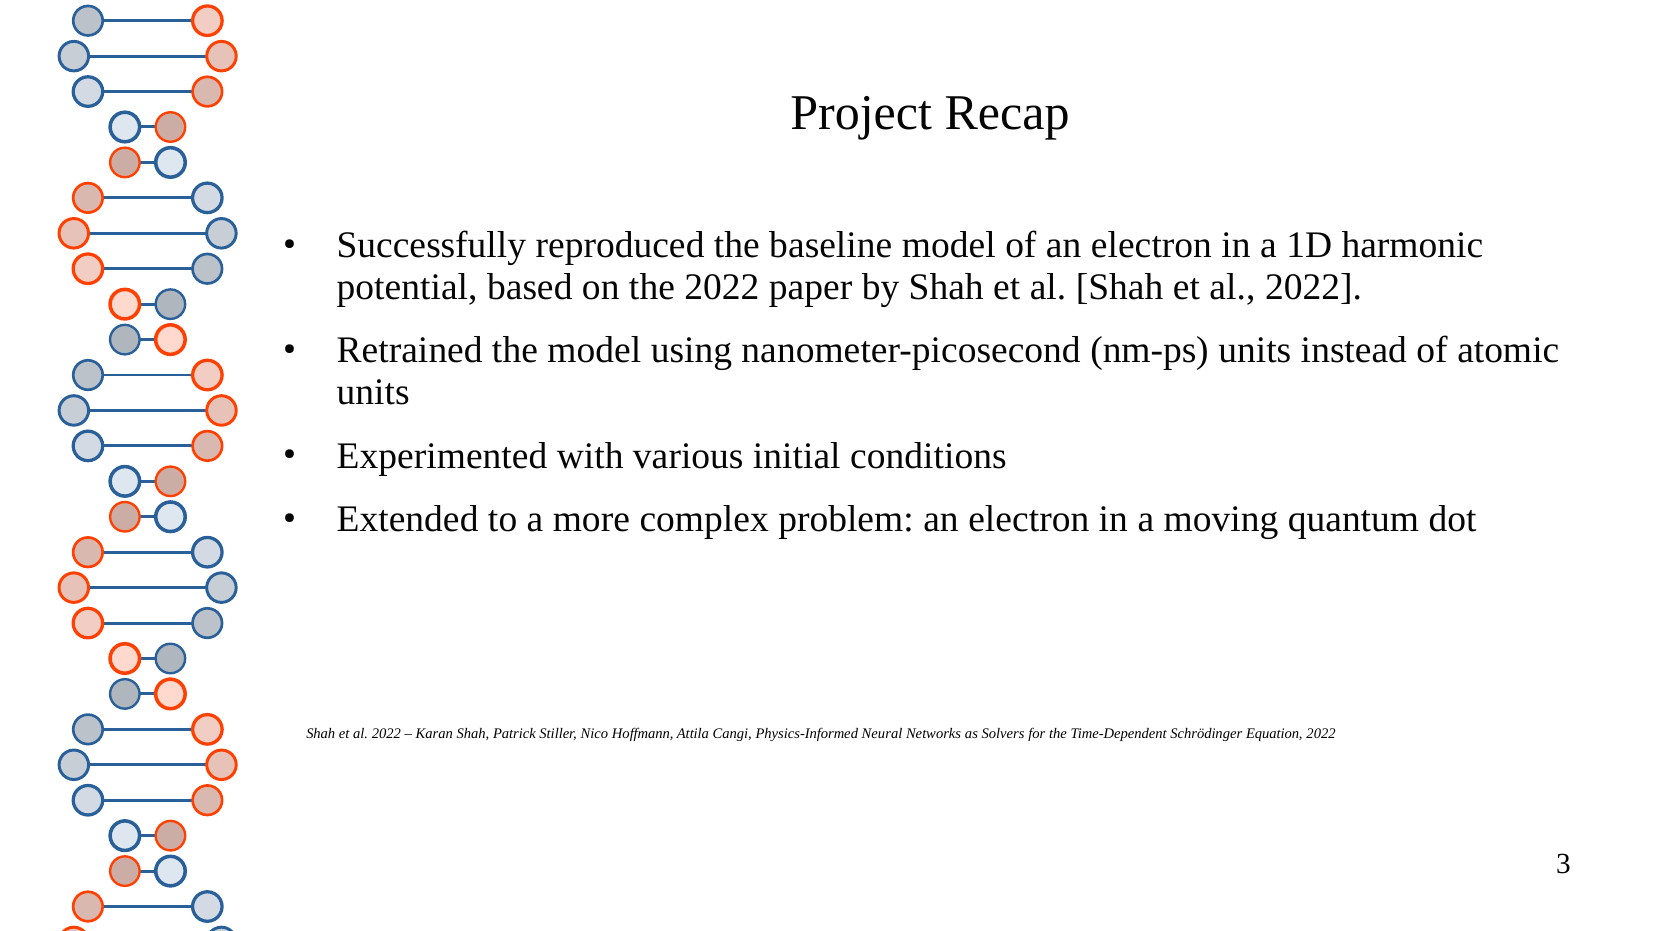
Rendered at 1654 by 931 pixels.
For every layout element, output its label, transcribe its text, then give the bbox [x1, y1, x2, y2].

title Project Recap [265, 35, 1595, 189]
list Successfully reproduced the baseline model of an electron in a 1D harmonic potential, based on the 2022 paper by Shah et al. [Shah et al., 2022]. Retrained the model using nanometer-picosecond (nm-ps) units instead of atomic units Experimented with various initial conditions Extended to a more complex problem: an electron in a moving quantum dot [265, 224, 1595, 764]
text_box Shah et al. 2022 – Karan Shah, Patrick Stiller, Nico Hoffmann, Attila Cangi, Physics-Informed Neural Networks as Solvers for the Time-Dependent Schrödinger Equation, 2022 [291, 718, 1352, 754]
